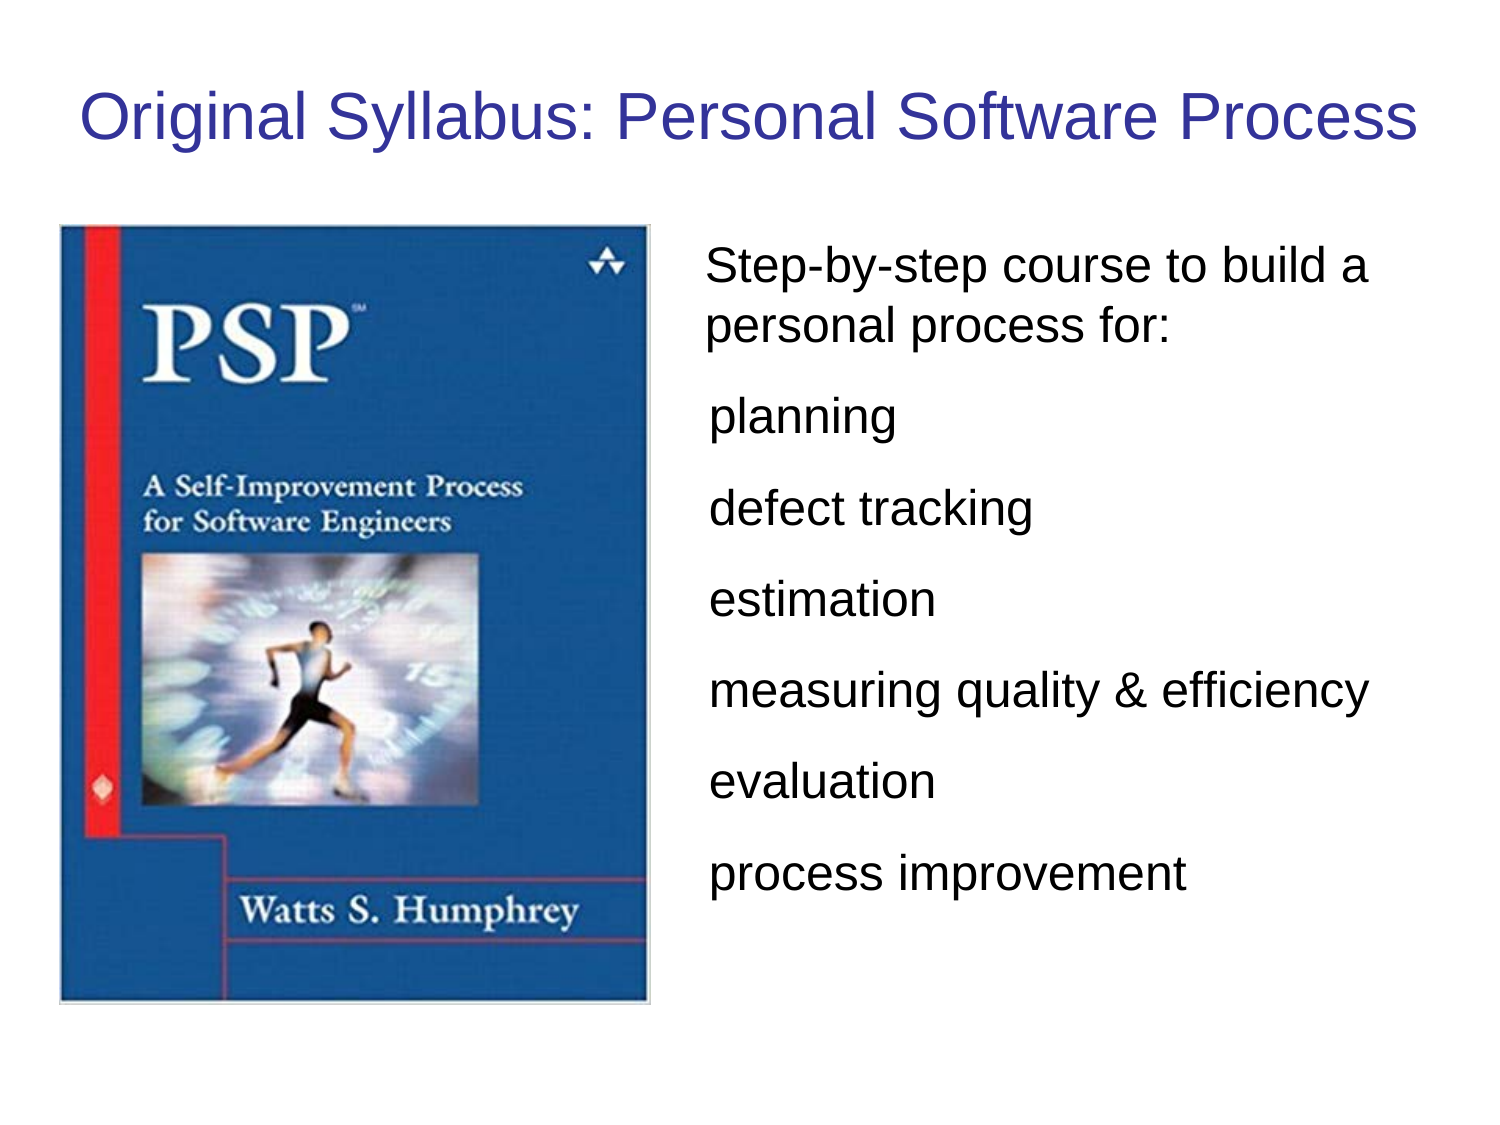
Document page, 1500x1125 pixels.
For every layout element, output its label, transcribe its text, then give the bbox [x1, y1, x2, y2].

picture [59, 224, 651, 1005]
list Step-by-step course to build a personal process for: planning defect tracking estimation measuring quality & efficiency evaluation process improvement [690, 224, 1438, 991]
title Original Syllabus: Personal Software Process [59, 42, 1440, 183]
